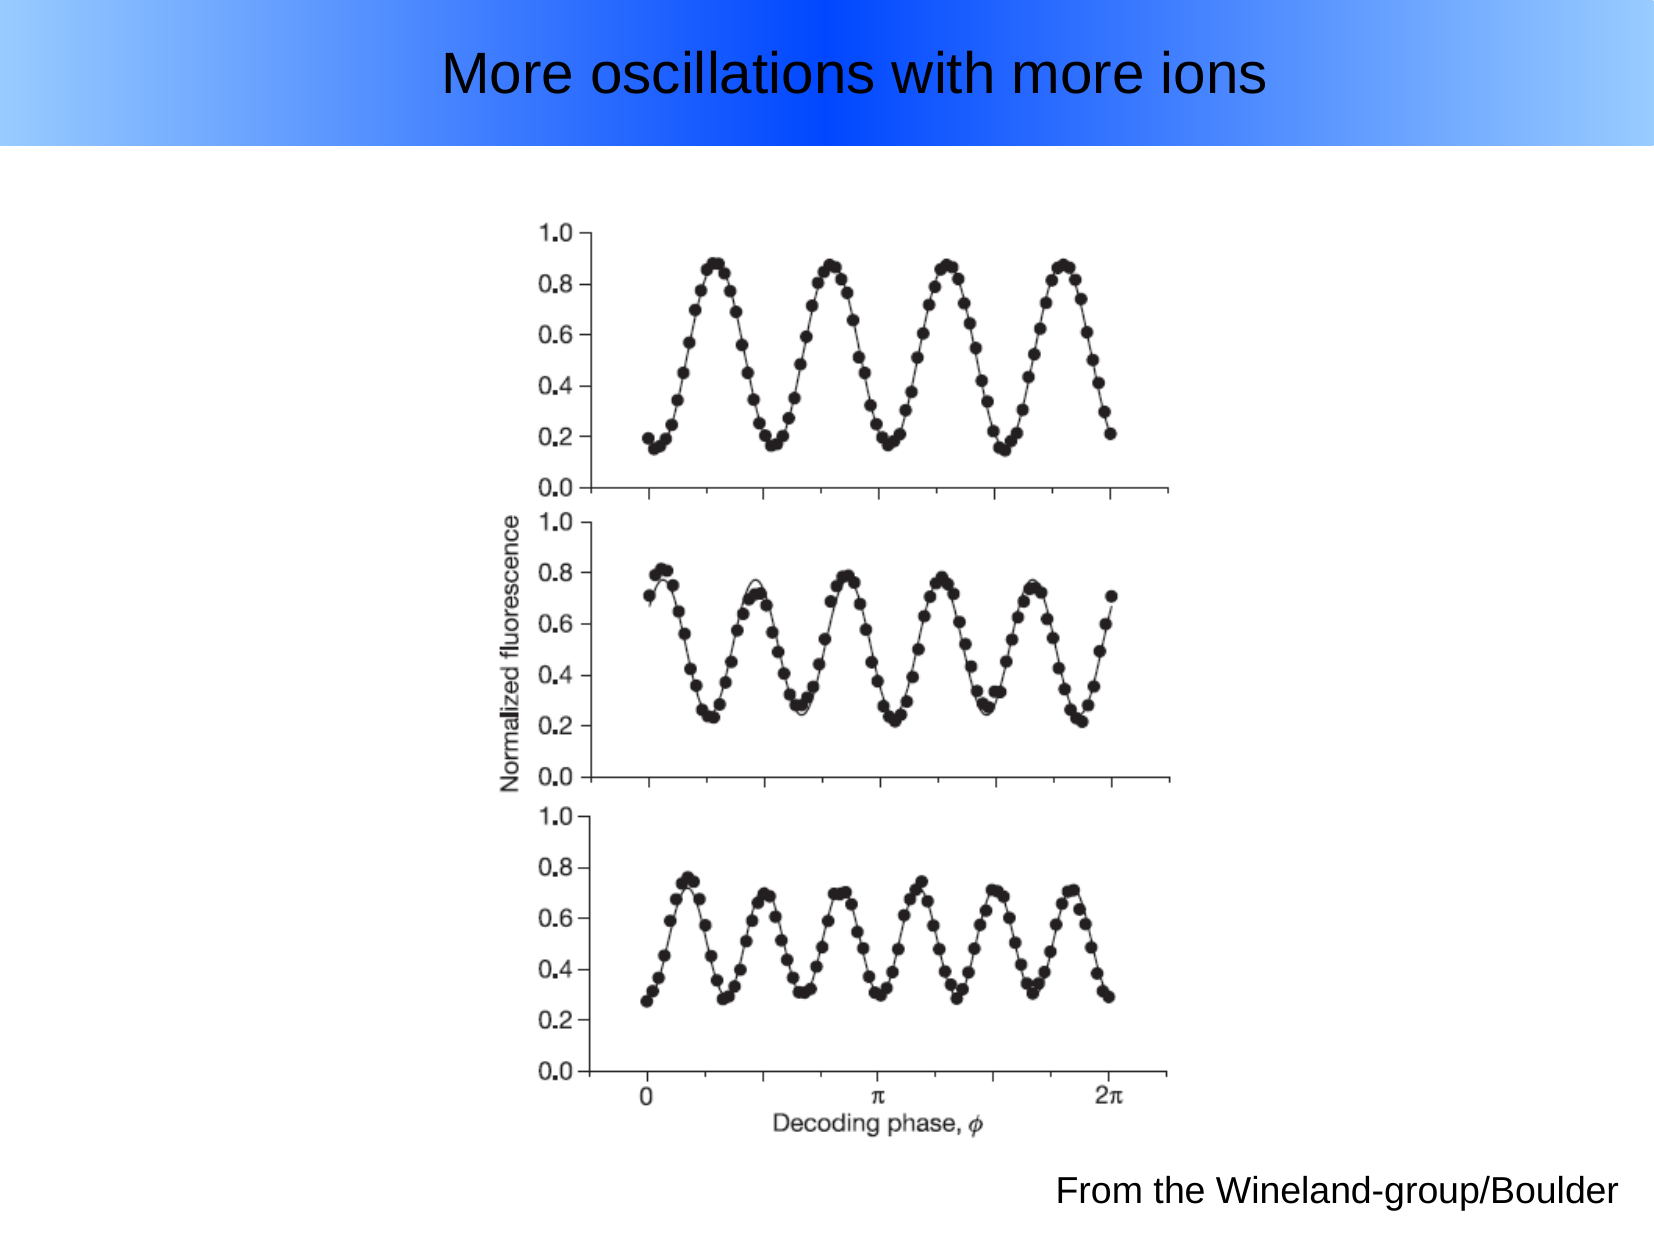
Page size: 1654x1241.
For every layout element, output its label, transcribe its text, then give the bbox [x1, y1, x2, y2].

text_box More oscillations with more ions [426, 33, 1284, 121]
text_box From the Wineland-group/Boulder [1040, 1162, 1634, 1224]
text_box [0, 0, 1654, 146]
picture [450, 187, 1227, 1157]
